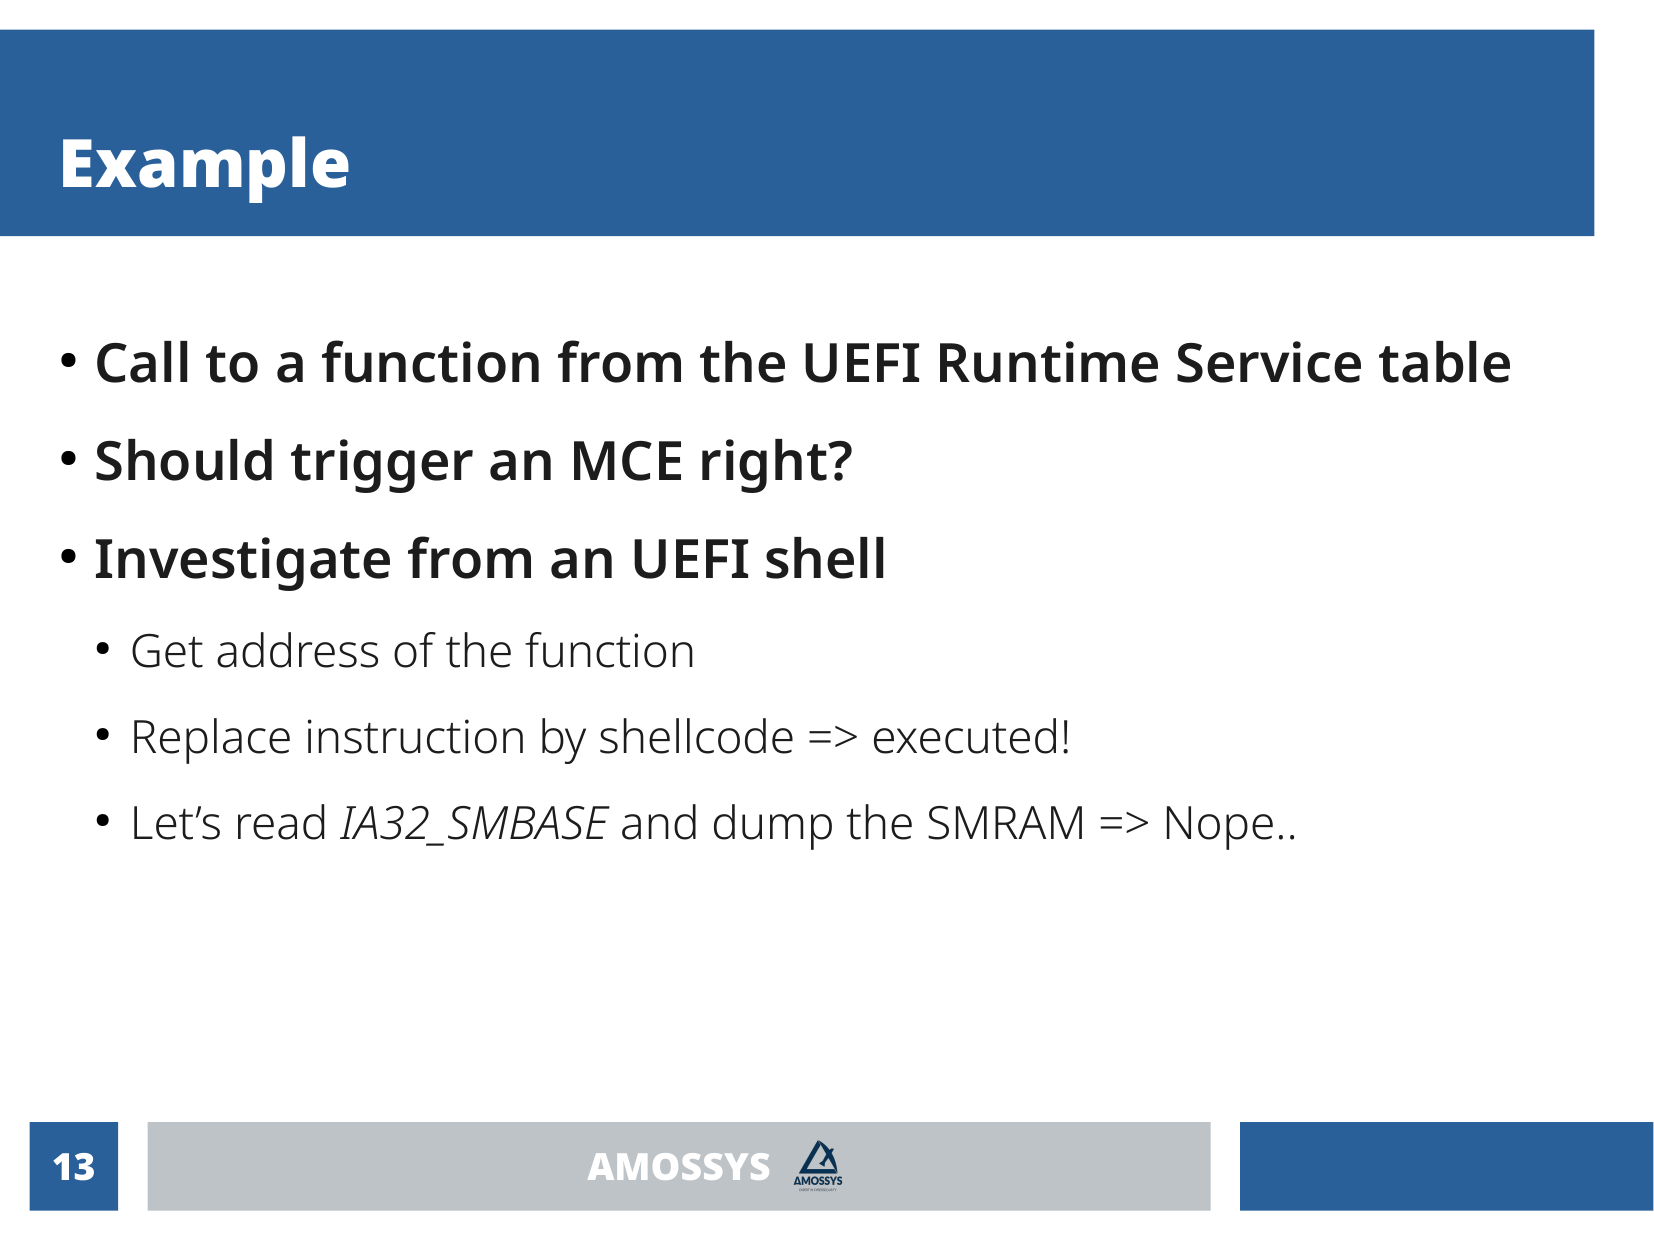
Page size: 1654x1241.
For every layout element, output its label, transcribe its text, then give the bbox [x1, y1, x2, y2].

list Call to a function from the UEFI Runtime Service table Should trigger an MCE right? Investigate from an UEFI shell Get address of the function Replace instruction by shellcode => executed! Let’s read IA32_SMBASE and dump the SMRAM => Nope.. [59, 324, 1565, 1093]
title Example [59, 59, 1595, 207]
picture [791, 1139, 845, 1193]
